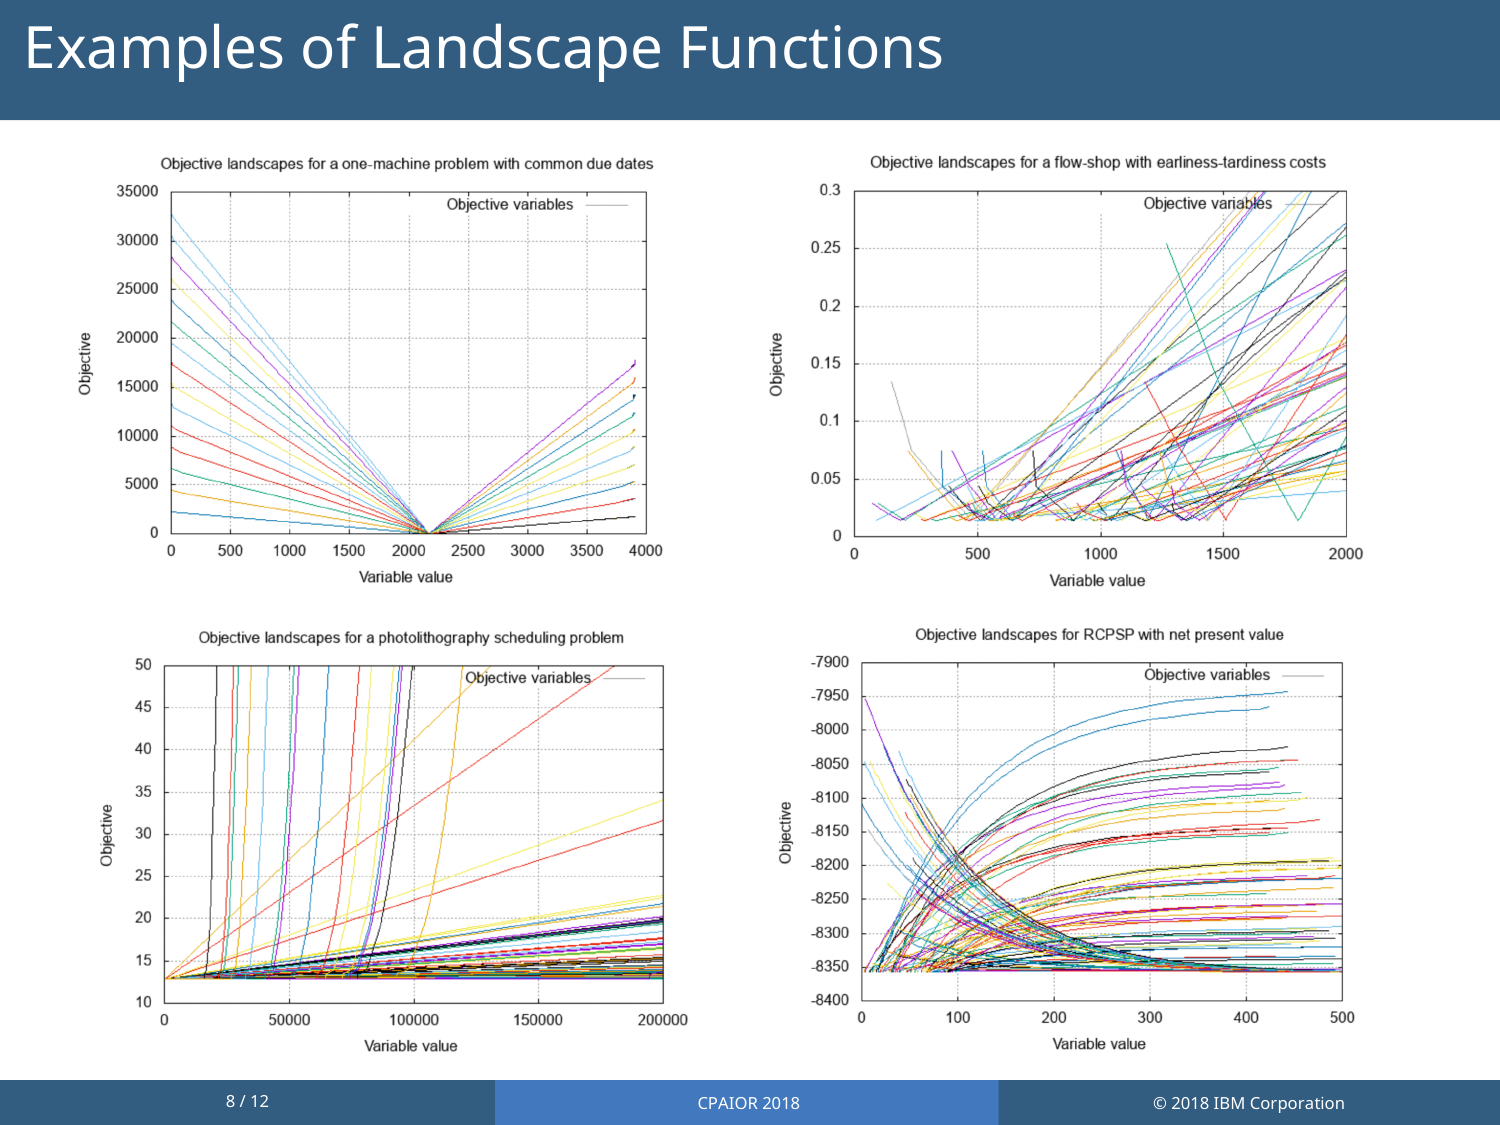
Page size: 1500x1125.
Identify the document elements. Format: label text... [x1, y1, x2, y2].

title Examples of Landscape Functions [0, 0, 1500, 121]
picture [761, 626, 1362, 1052]
picture [90, 628, 691, 1055]
picture [69, 152, 670, 587]
picture [766, 154, 1367, 590]
